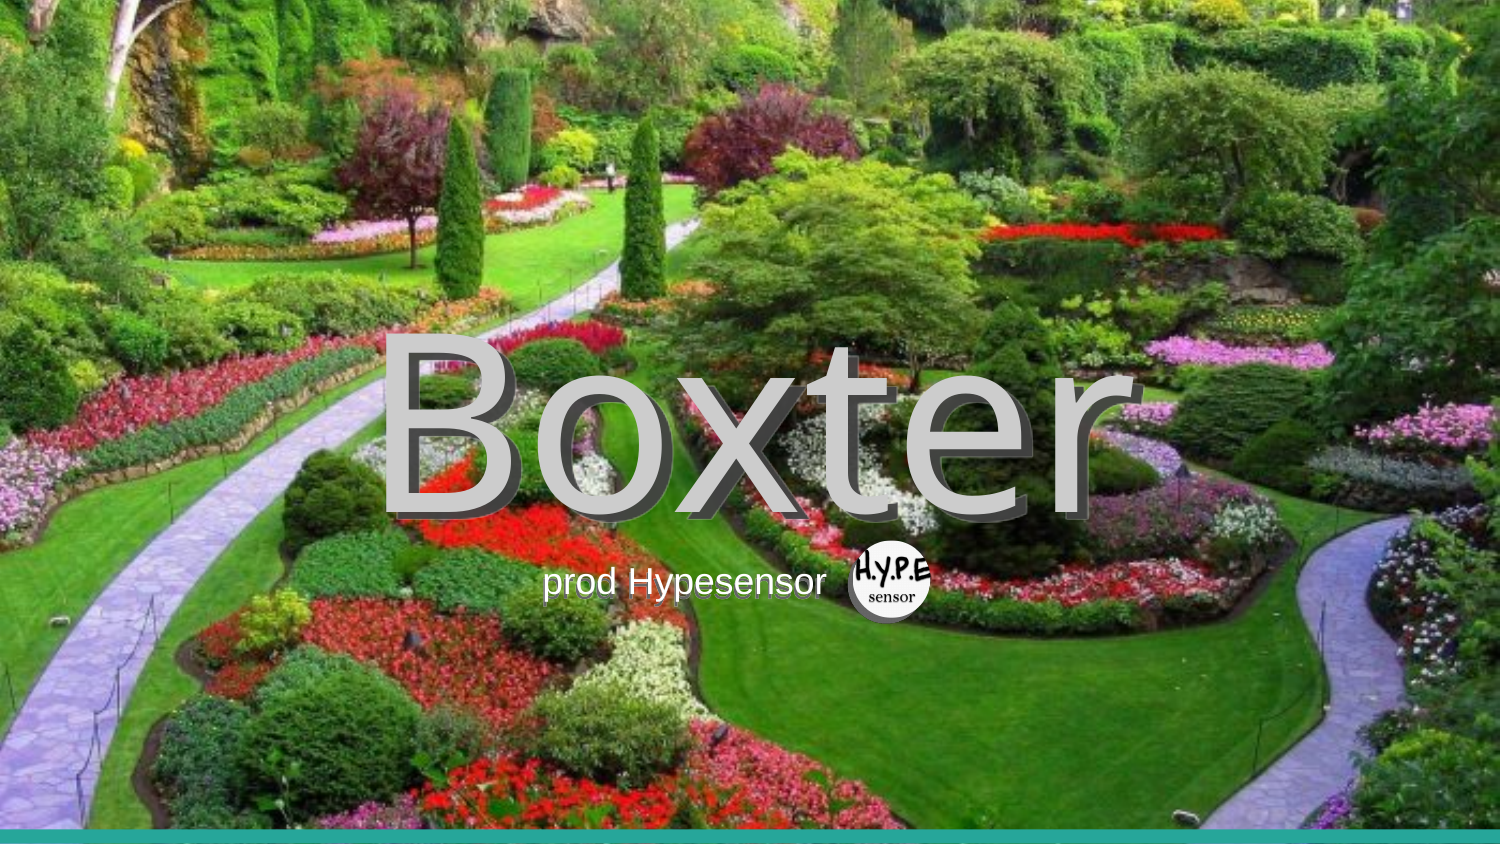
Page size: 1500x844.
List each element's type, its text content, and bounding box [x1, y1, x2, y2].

text_box prod Hypesensor [448, 557, 774, 602]
picture [0, 0, 1500, 829]
text_box [0, 829, 1500, 844]
title Boxter [84, 287, 1416, 538]
